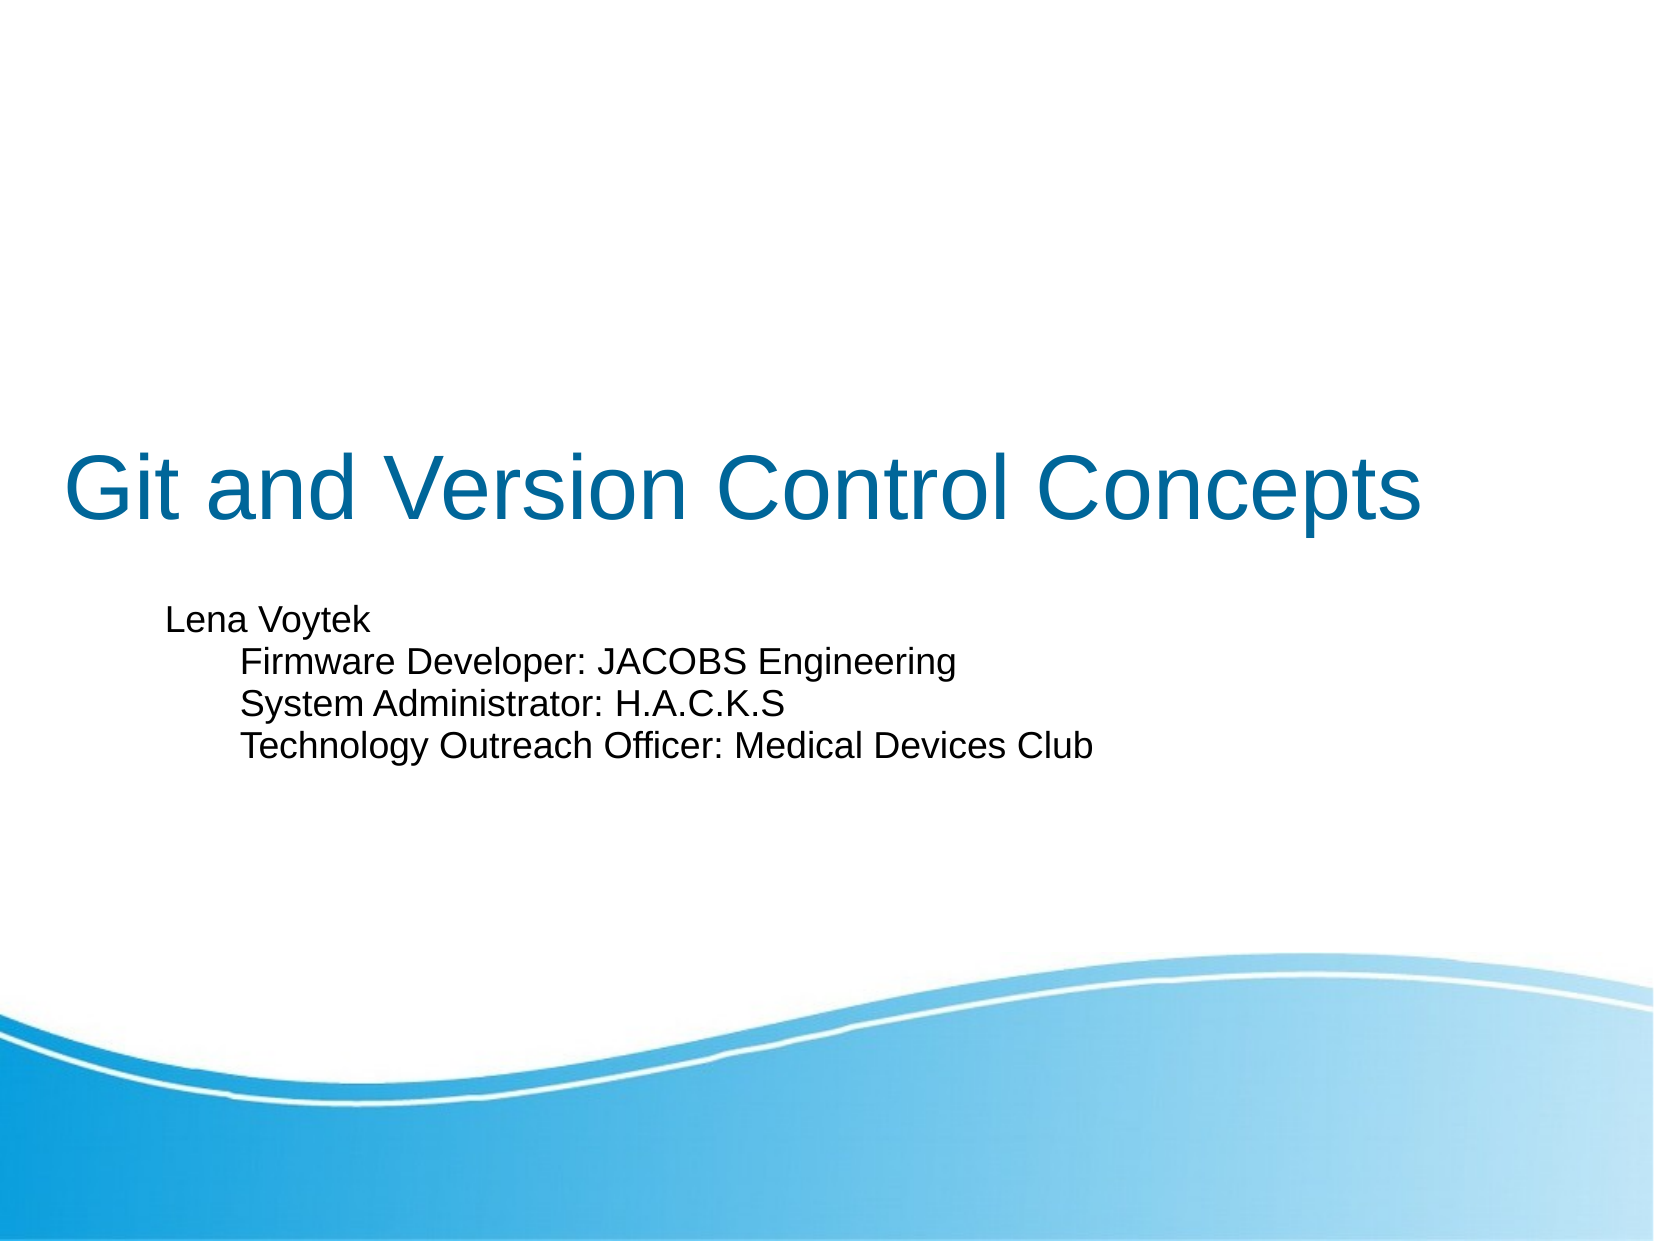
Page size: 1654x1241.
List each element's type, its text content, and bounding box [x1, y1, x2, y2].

title Git and Version Control Concepts [0, 384, 1489, 592]
picture [0, 952, 1654, 1241]
text_box Lena Voytek Firmware Developer: JACOBS Engineering System Administrator: H.A.C.K.S Technology Outreach Officer: Medical Devices Club [150, 591, 1109, 774]
